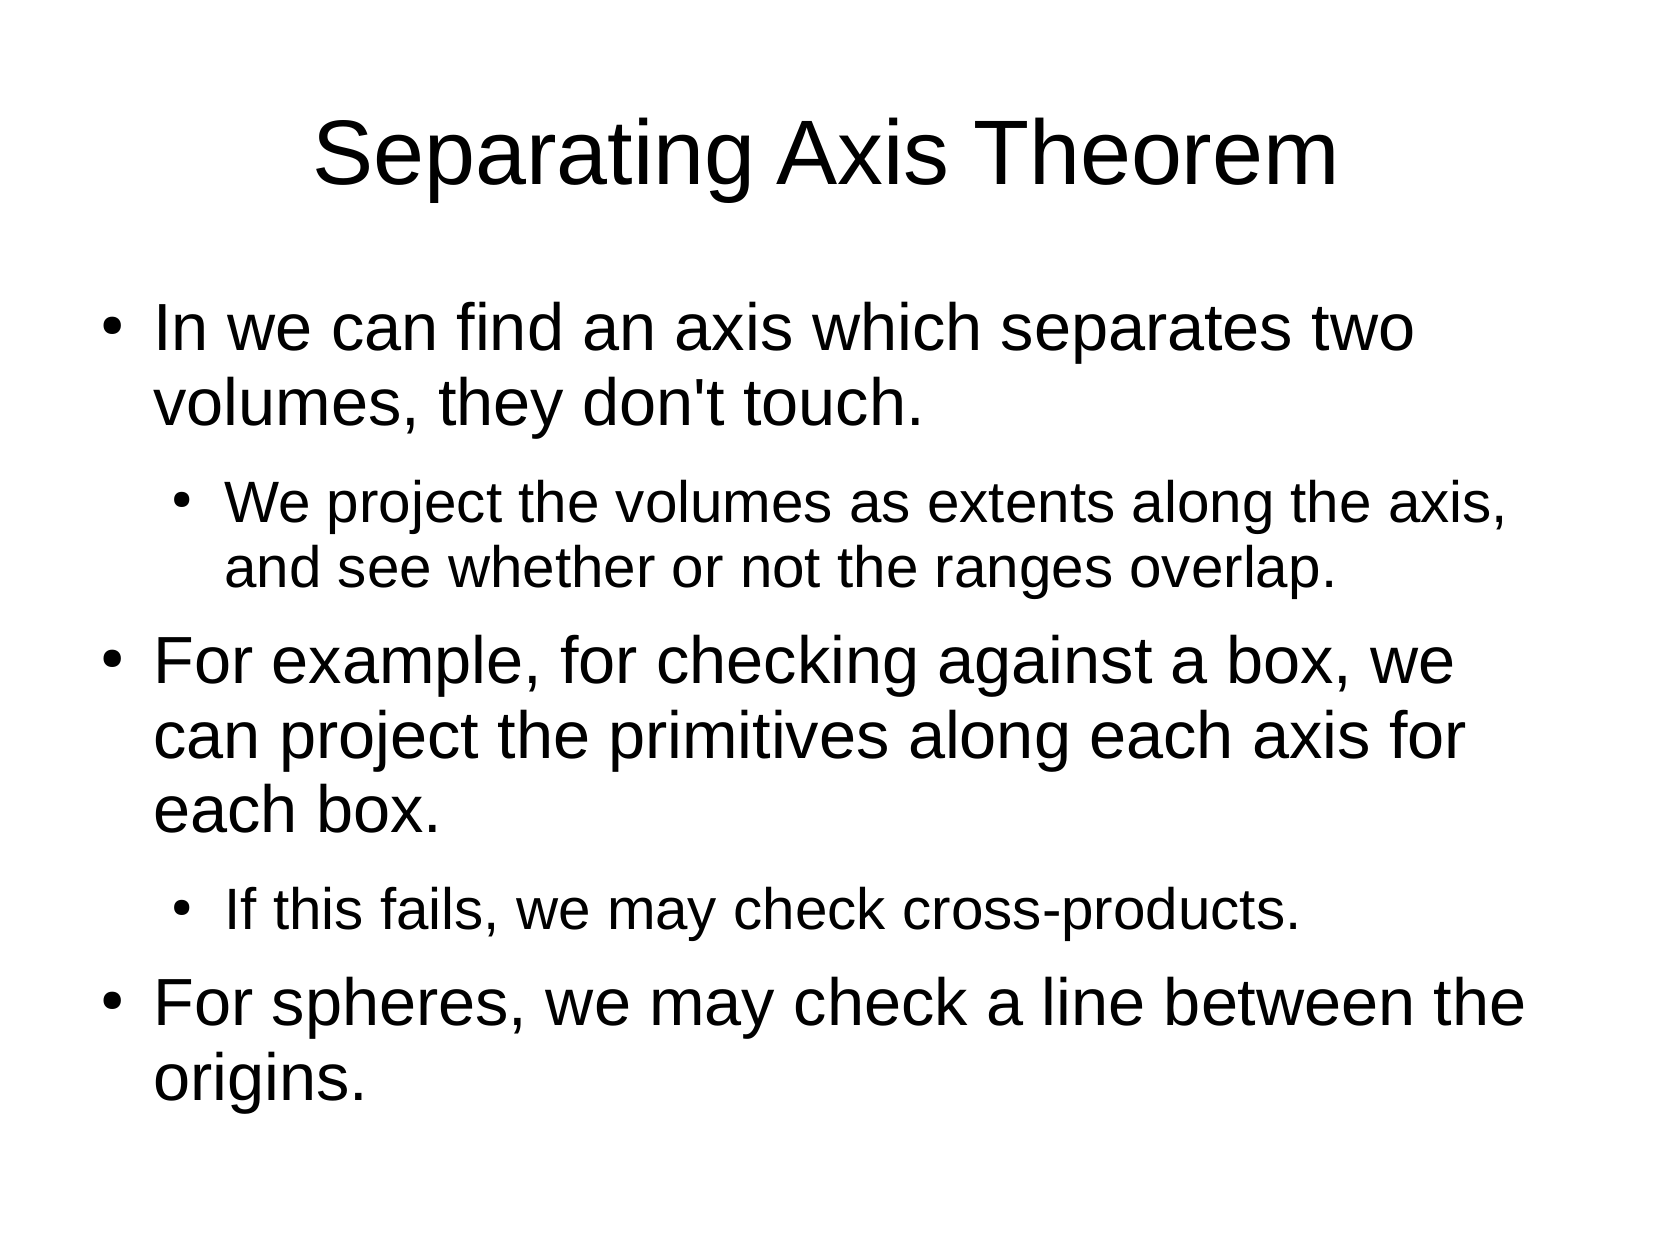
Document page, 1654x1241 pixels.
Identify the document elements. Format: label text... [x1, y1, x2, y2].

list In we can find an axis which separates two volumes, they don't touch. We project the volumes as extents along the axis, and see whether or not the ranges overlap. For example, for checking against a box, we can project the primitives along each axis for each box. If this fails, we may check cross-products. For spheres, we may check a line between the origins. [82, 290, 1571, 1111]
title Separating Axis Theorem [82, 56, 1571, 250]
